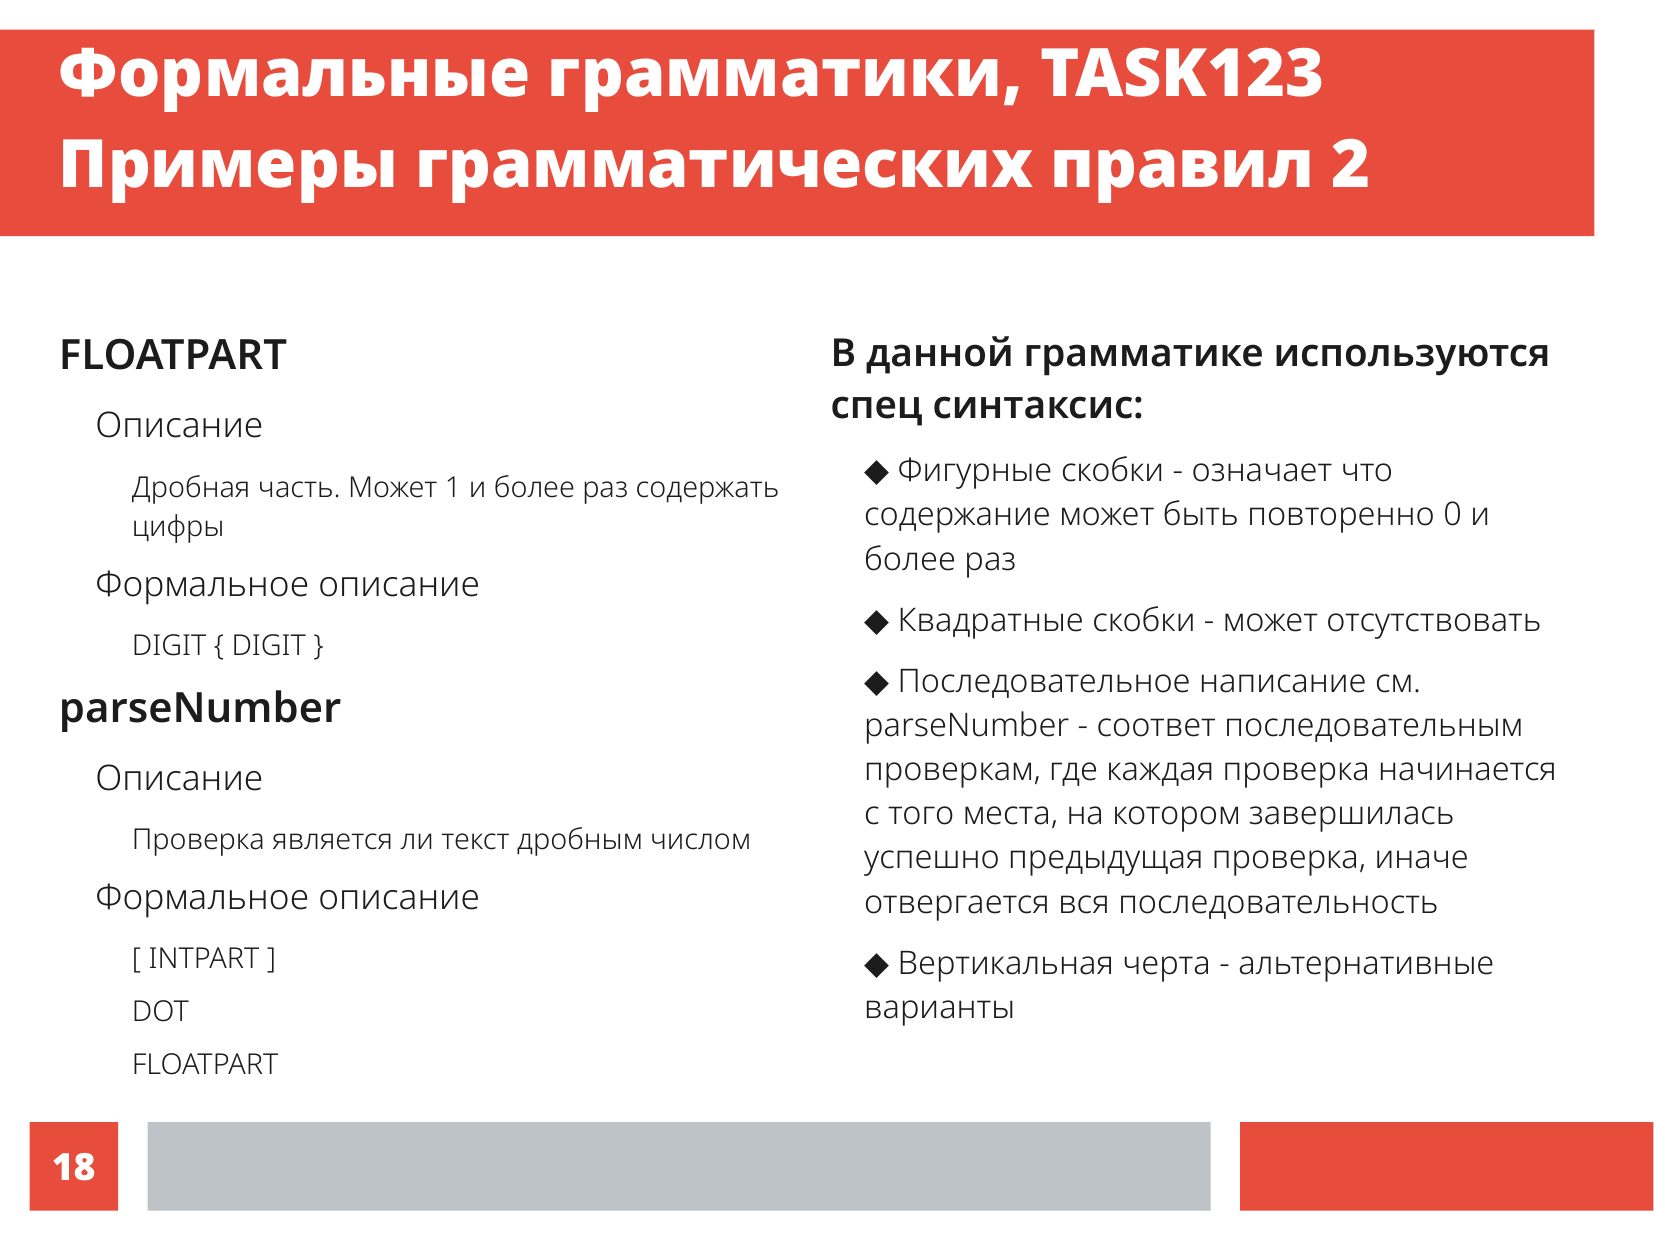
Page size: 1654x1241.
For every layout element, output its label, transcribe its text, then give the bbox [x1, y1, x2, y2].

title Формальные грамматики, TASK123 Примеры грамматических правил 2 [59, 59, 1595, 207]
list В данной грамматике используются спец синтаксис: ◆ Фигурные скобки - означает что содержание может быть повторенно 0 и более раз ◆ Квадратные скобки - может отсутствовать ◆ Последовательное написание см. parseNumber - соответ последовательным проверкам, где каждая проверка начинается с того места, на котором завершилась успешно предыдущая проверка, иначе отвергается вся последовательность ◆ Вертикальная черта - альтернативные варианты [830, 324, 1566, 1093]
list FLOATPART Описание Дробная часть. Может 1 и более раз содержать цифры Формальное описание DIGIT { DIGIT } parseNumber Описание Проверка является ли текст дробным числом Формальное описание [ INTPART ] DOT FLOATPART [59, 324, 794, 1093]
